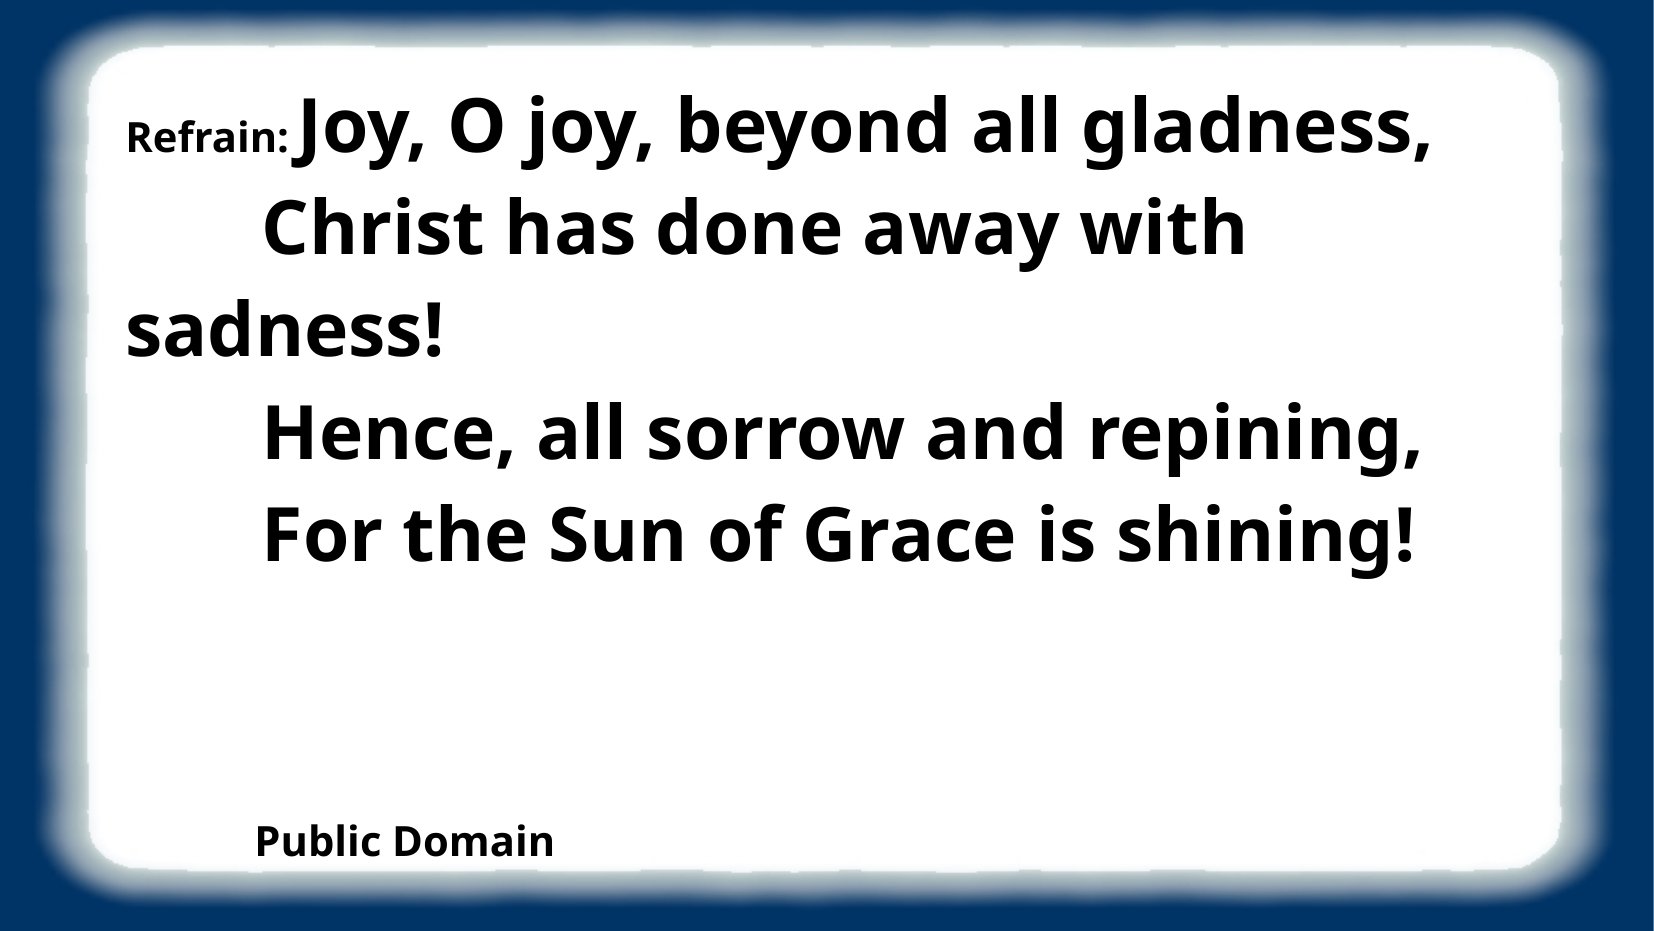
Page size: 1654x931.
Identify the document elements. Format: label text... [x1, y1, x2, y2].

text_box Refrain: Joy, O joy, beyond all gladness, Christ has done away with sadness! Hence, all sorrow and repining, For the Sun of Grace is shining! Public Domain [110, 64, 1536, 757]
picture [0, 0, 1654, 931]
